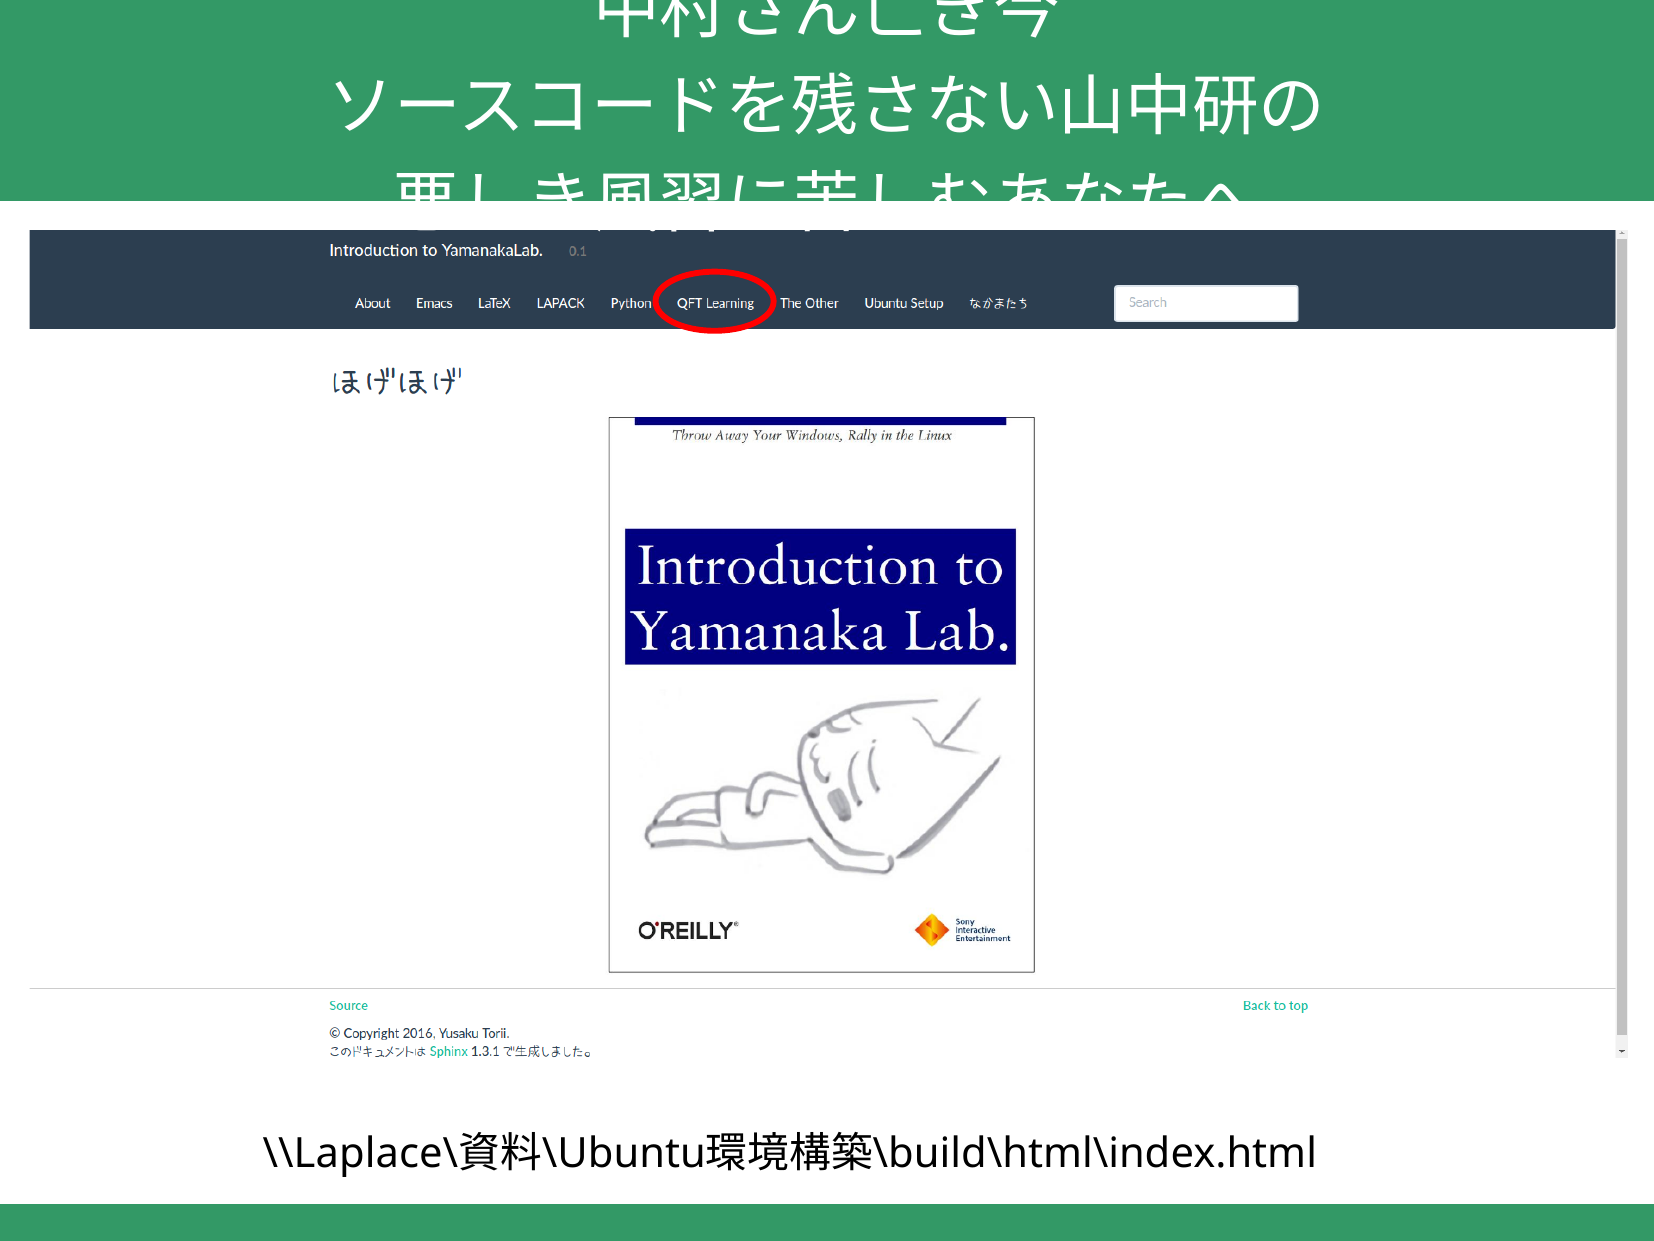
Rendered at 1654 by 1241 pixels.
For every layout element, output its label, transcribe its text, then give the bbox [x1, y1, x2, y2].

text_box \\Laplace\資料\Ubuntu環境構築\build\html\index.html [248, 1111, 1265, 1170]
text_box 中村さん亡き今 ソースコードを残さない山中研の 悪しき風習に苦しむあなたへ [608, 178, 645, 201]
picture [29, 230, 1628, 1058]
text_box 中村さん亡き今 ソースコードを残さない山中研の 悪しき風習に苦しむあなたへ [0, 0, 1654, 201]
text_box [0, 1204, 1654, 1241]
